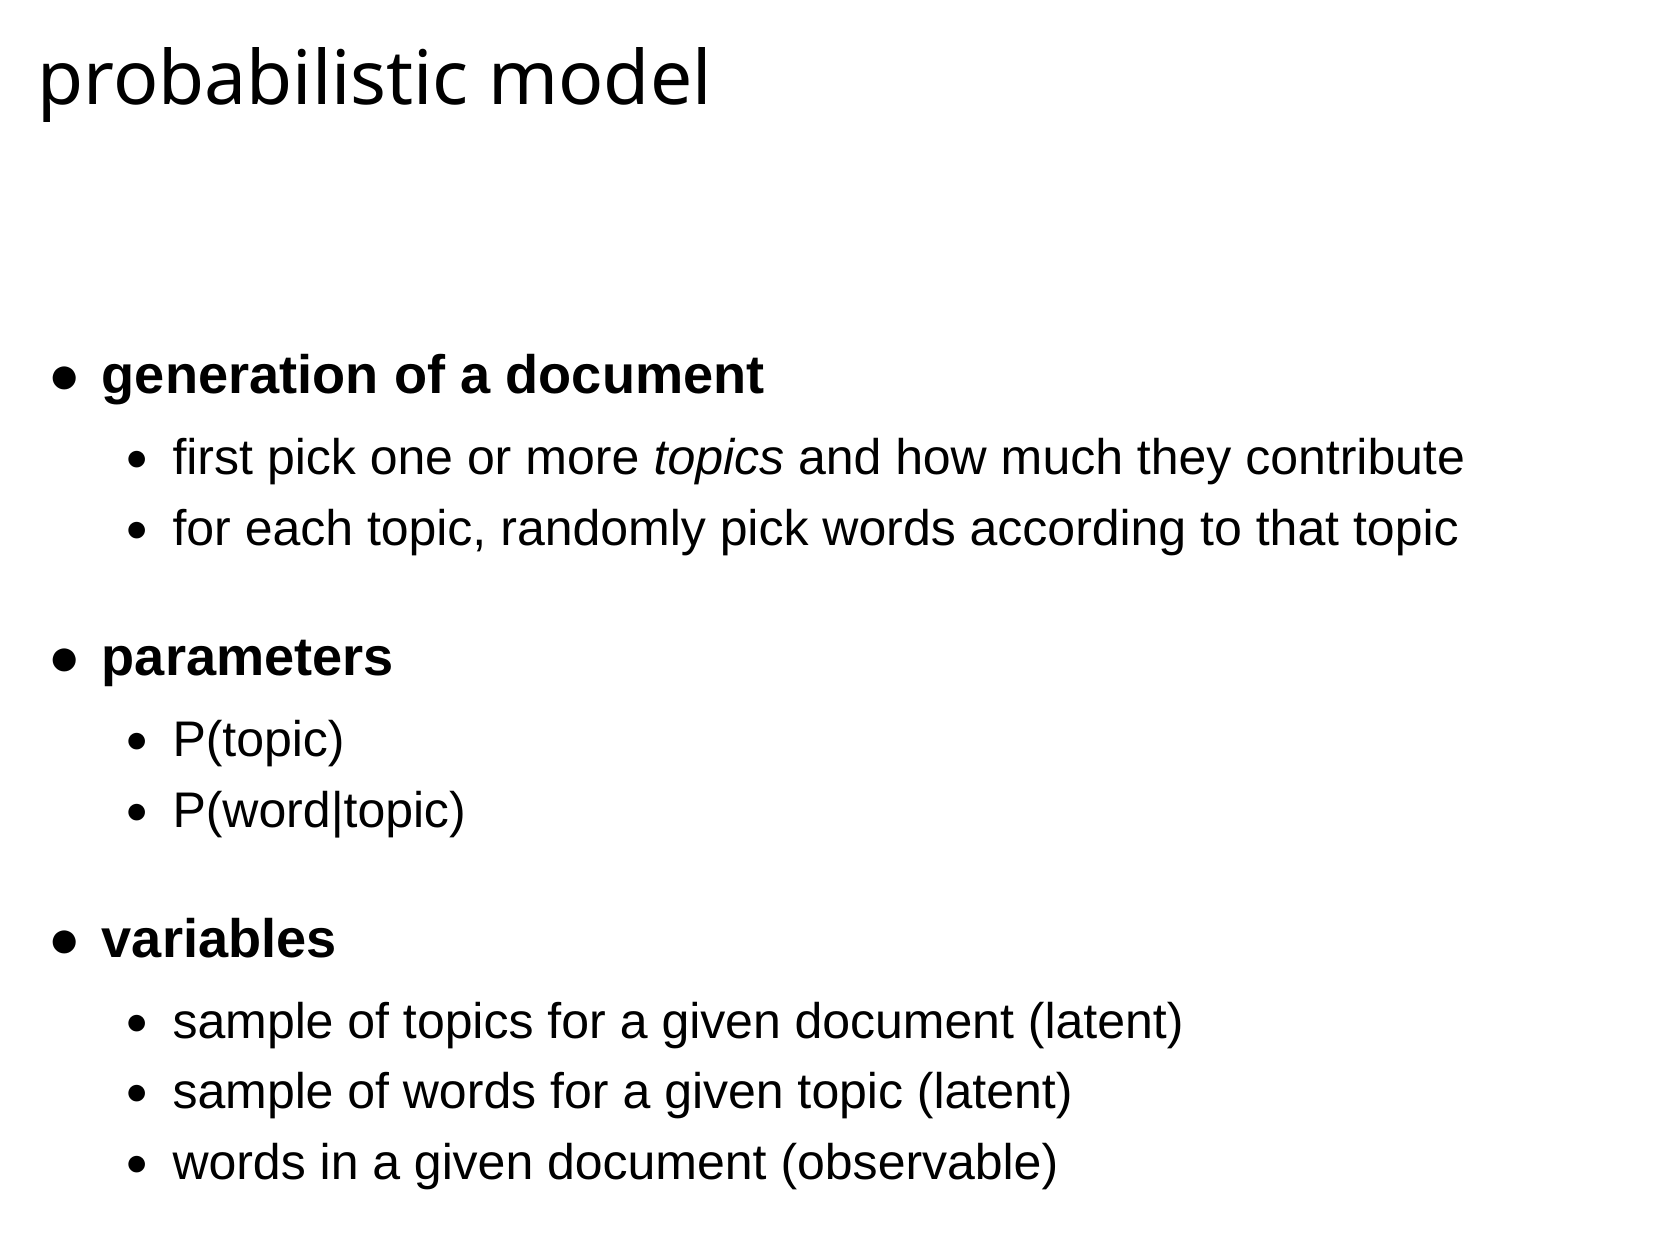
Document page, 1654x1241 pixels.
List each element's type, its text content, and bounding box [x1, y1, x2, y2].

title probabilistic model [37, 0, 1613, 151]
list generation of a document first pick one or more topics and how much they contribute for each topic, randomly pick words according to that topic parameters P(topic) P(word|topic) variables sample of topics for a given document (latent) sample of words for a given topic (latent) words in a given document (observable) [30, 302, 1654, 1233]
